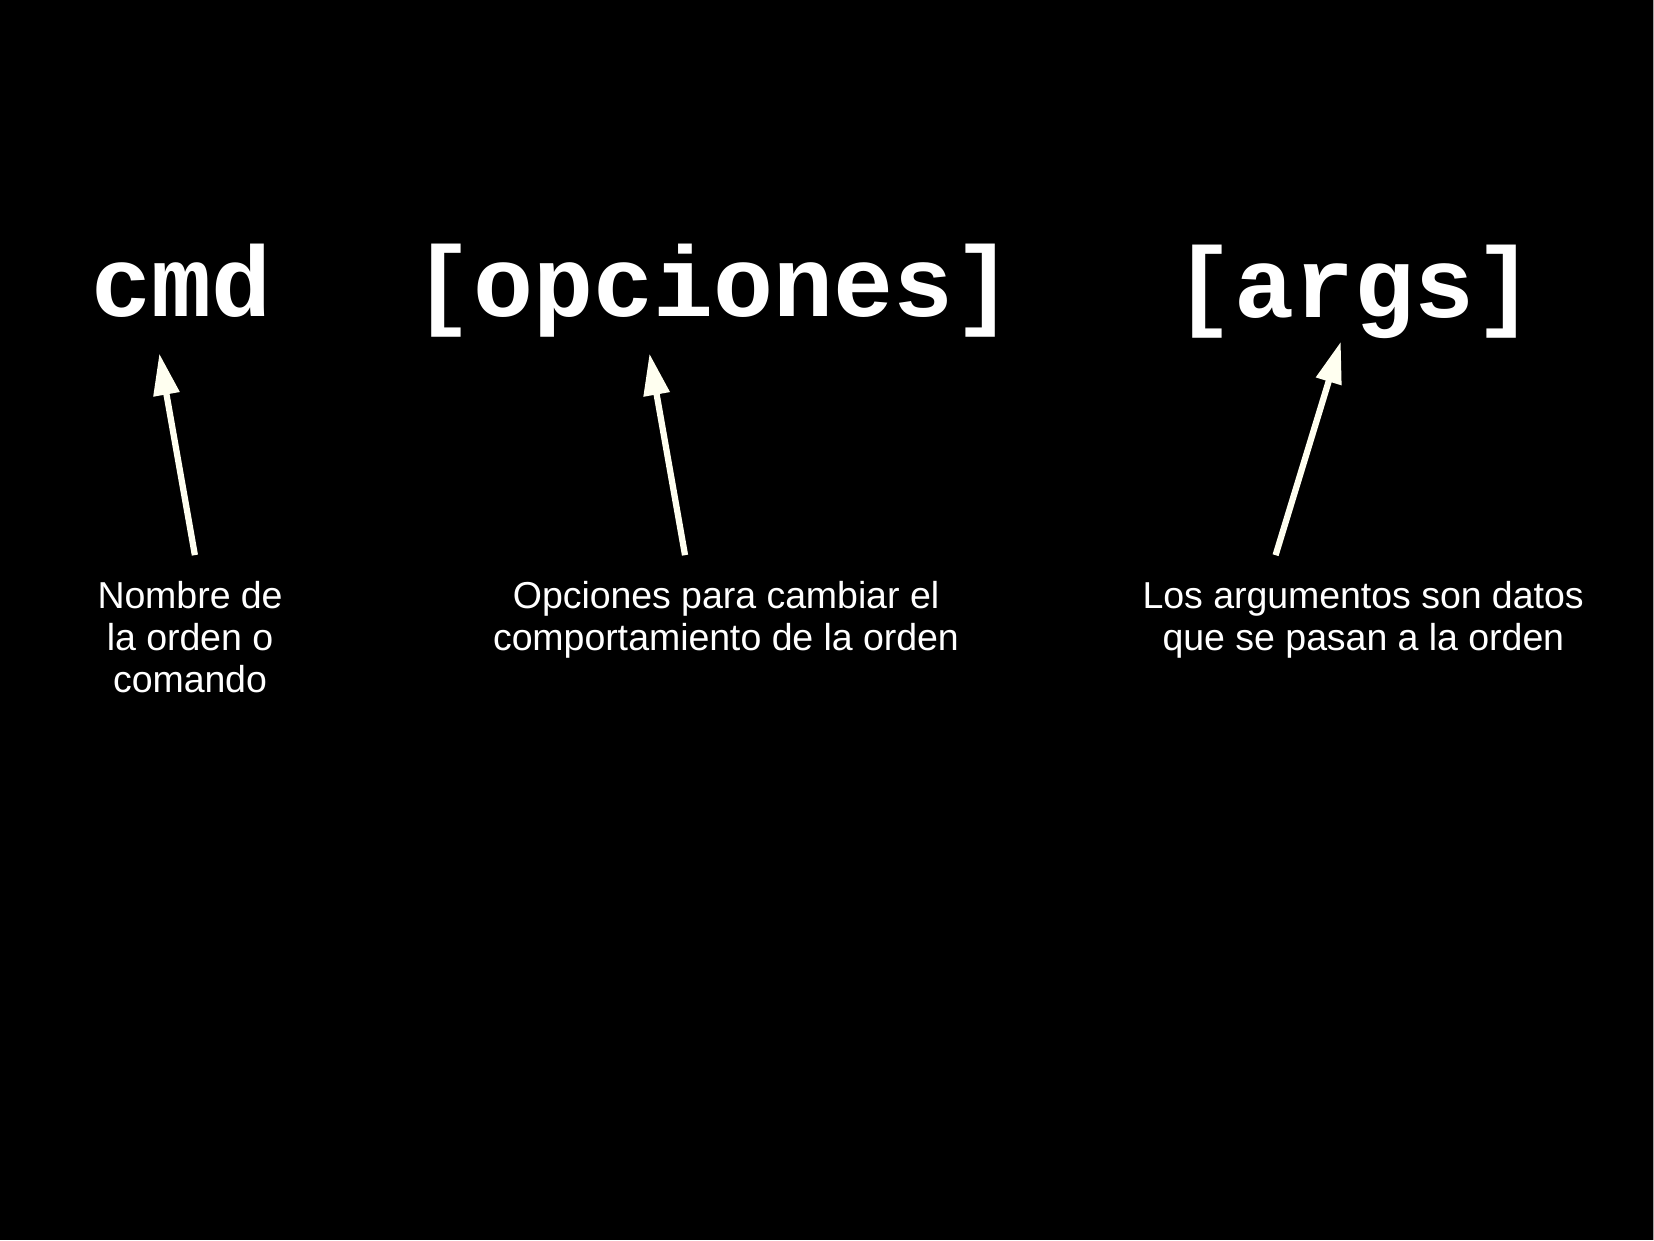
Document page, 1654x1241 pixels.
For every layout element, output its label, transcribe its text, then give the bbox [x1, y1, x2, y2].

text_box Opciones para cambiar el comportamiento de la orden [478, 566, 975, 834]
text_box cmd [76, 226, 287, 355]
text_box [opciones] [398, 226, 1048, 355]
text_box Nombre de la orden o comando [82, 566, 331, 750]
text_box Los argumentos son datos que se pasan a la orden [1127, 566, 1601, 834]
text_box [args] [1160, 226, 1571, 355]
